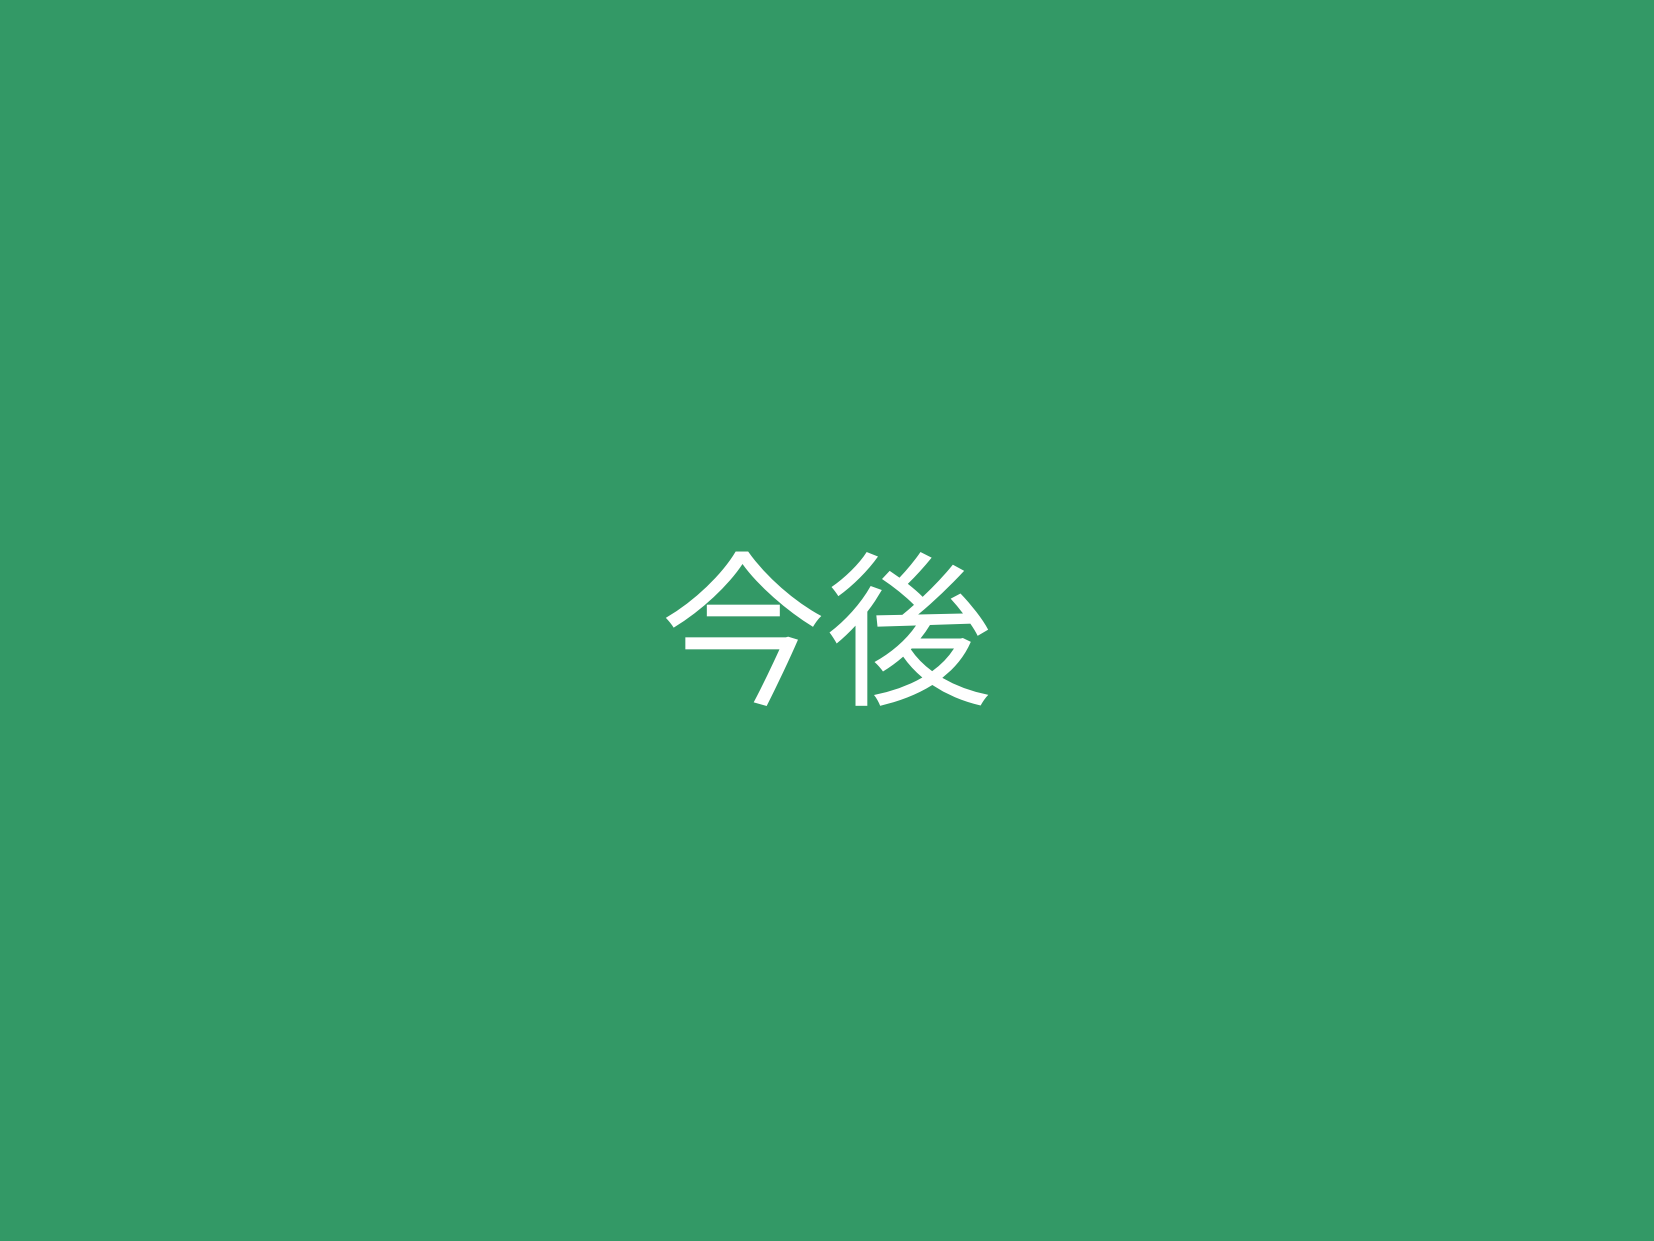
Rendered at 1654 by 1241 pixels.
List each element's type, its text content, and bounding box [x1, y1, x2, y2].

text_box 今後 [0, 0, 1654, 1241]
